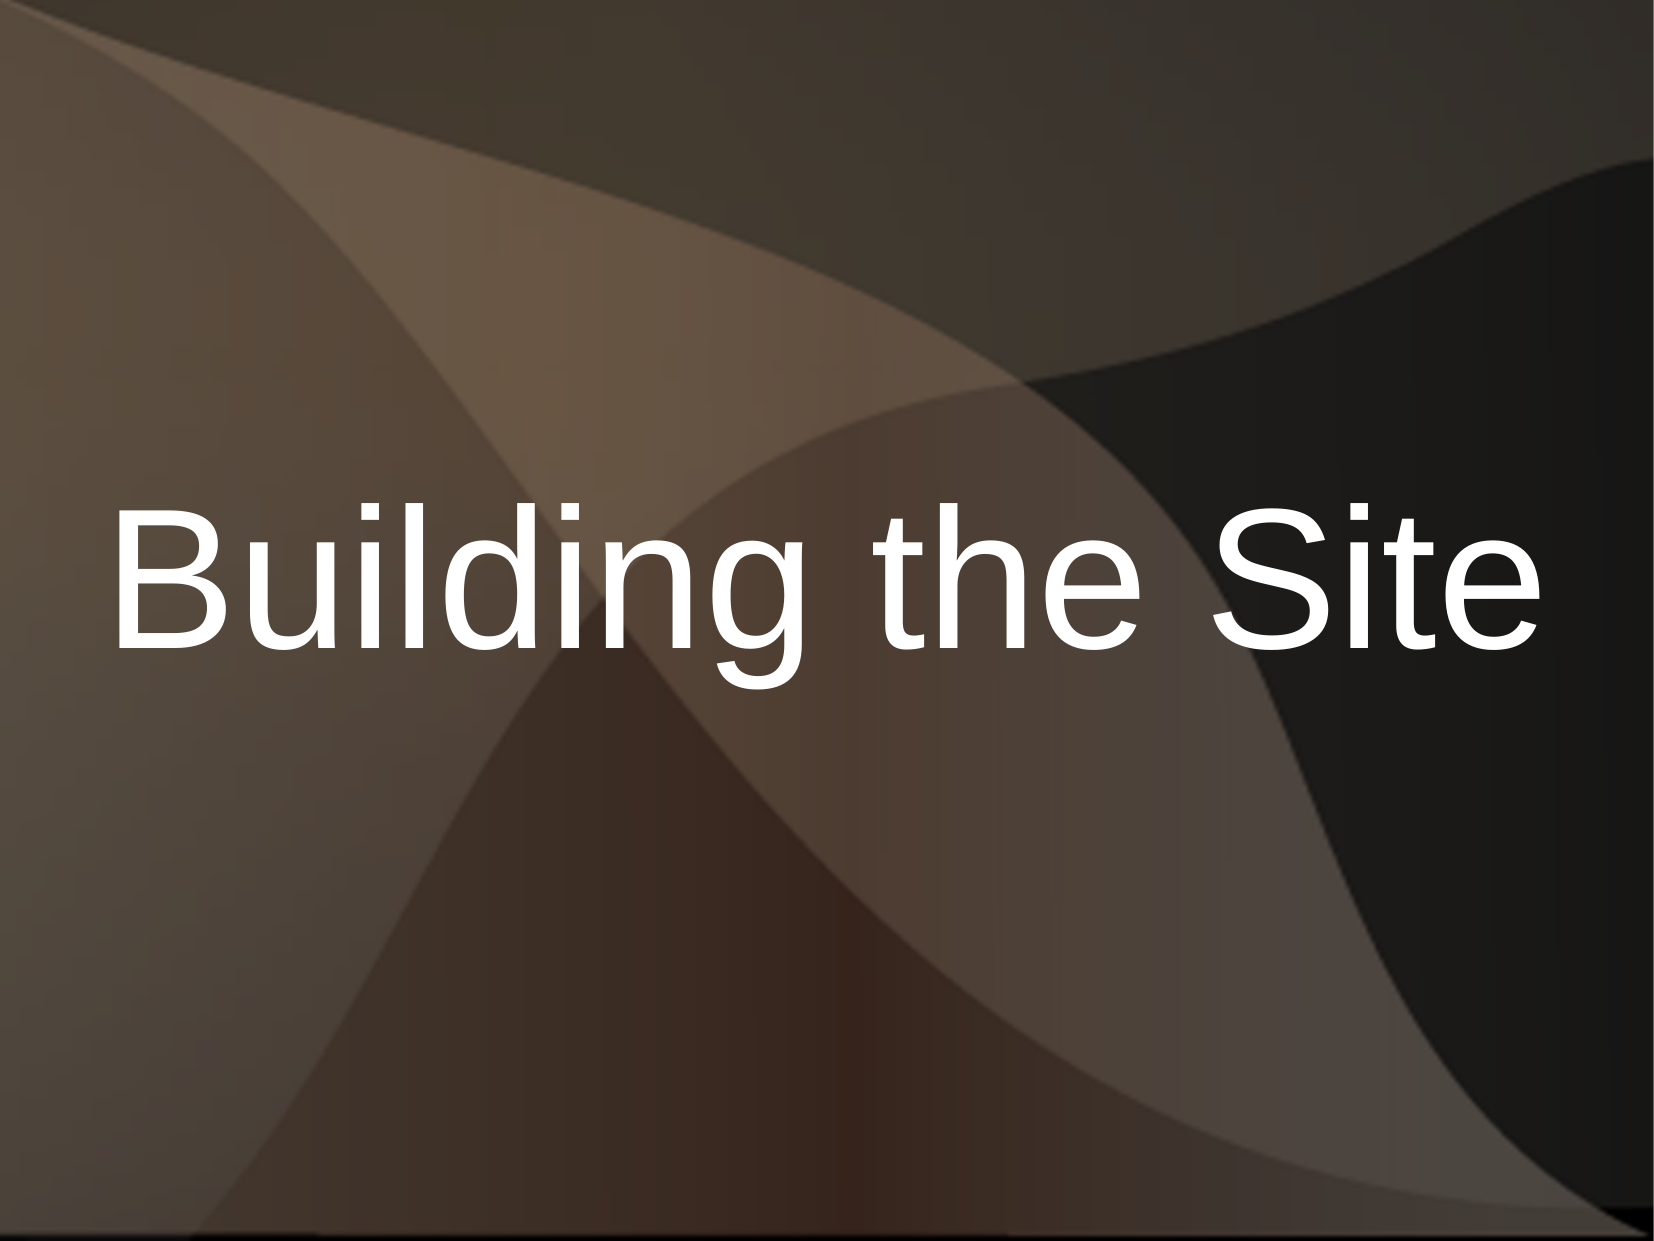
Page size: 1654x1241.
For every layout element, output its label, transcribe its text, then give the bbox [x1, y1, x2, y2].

picture [0, 0, 1654, 1241]
subtitle Building the Site [82, 49, 1571, 1109]
